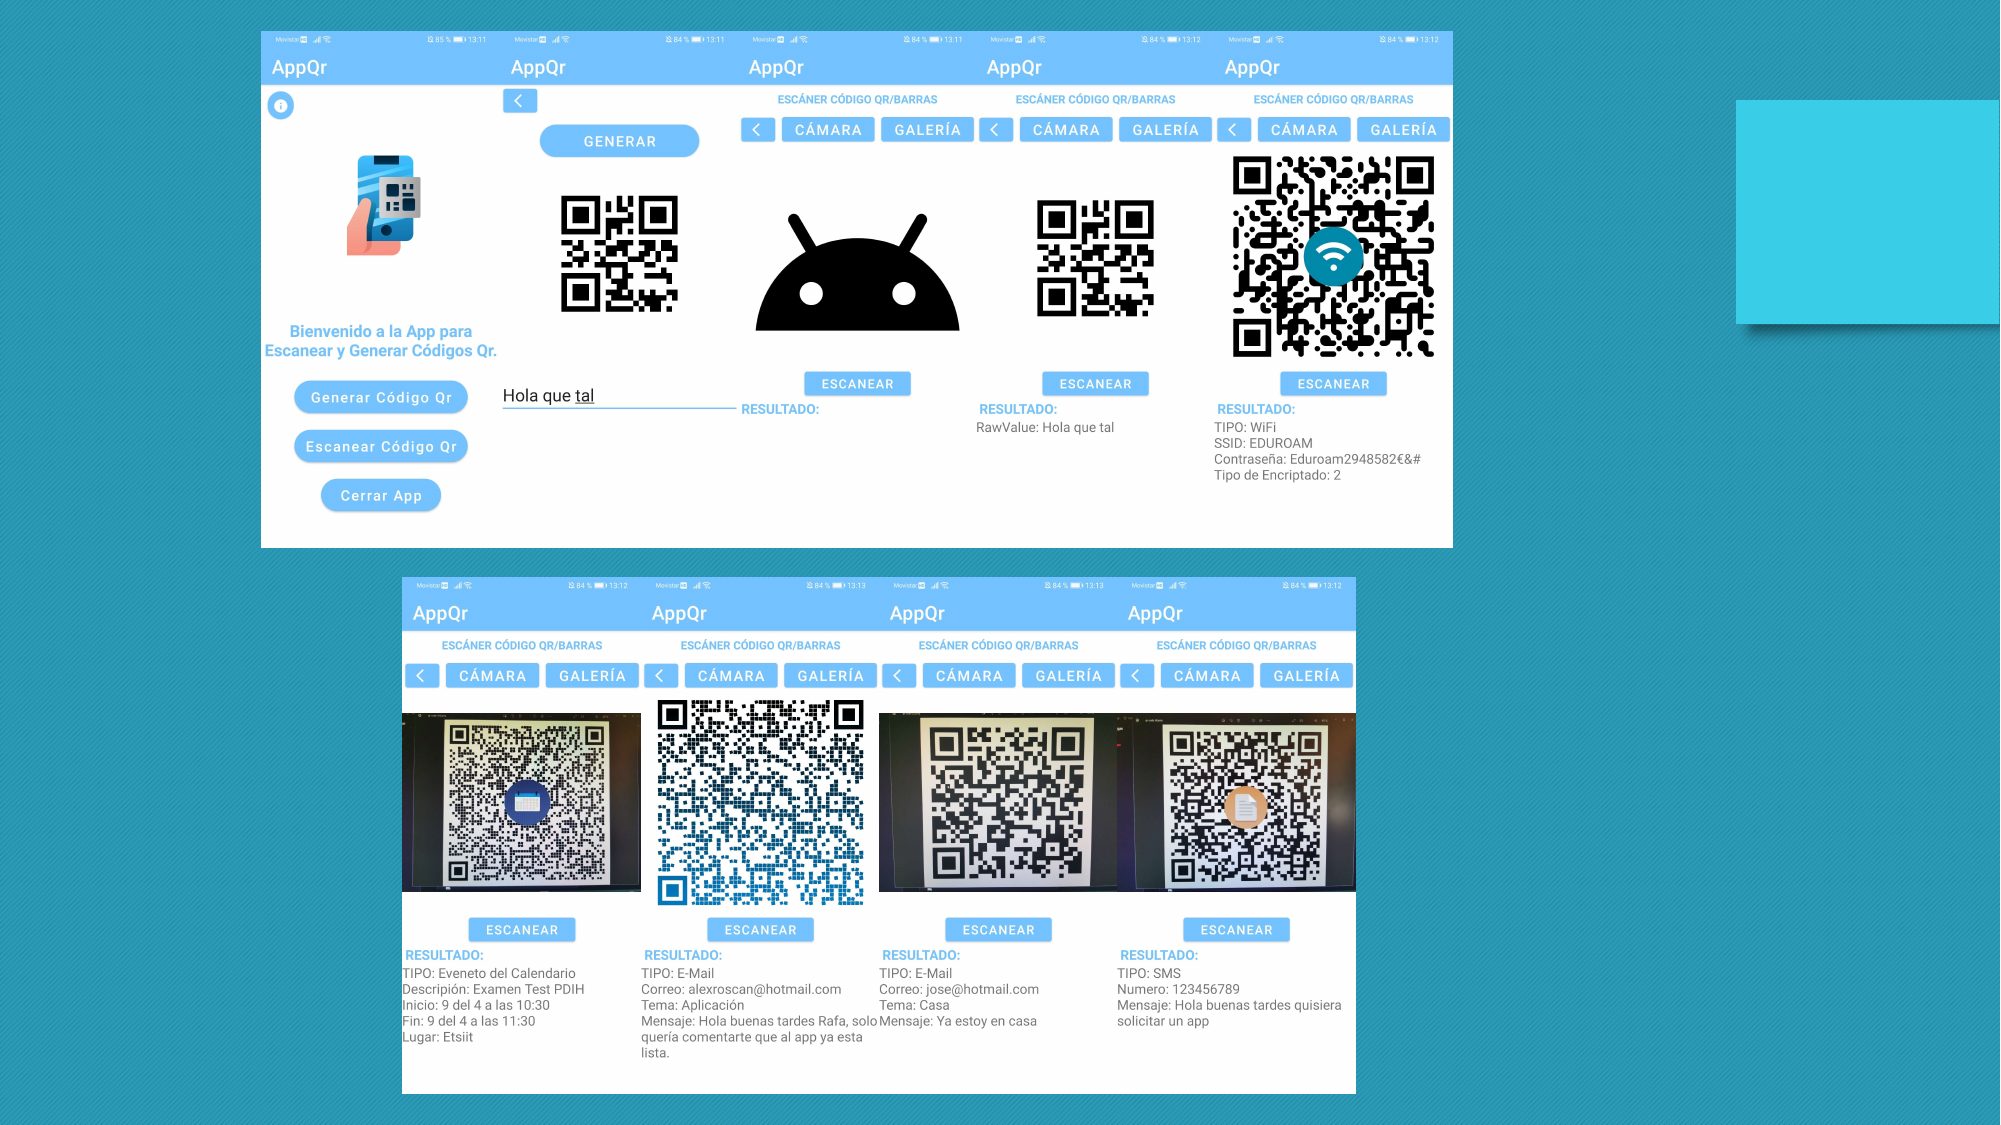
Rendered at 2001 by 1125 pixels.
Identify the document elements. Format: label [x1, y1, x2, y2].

picture [402, 577, 1356, 1094]
picture [1736, 323, 2000, 348]
picture [261, 31, 1453, 548]
